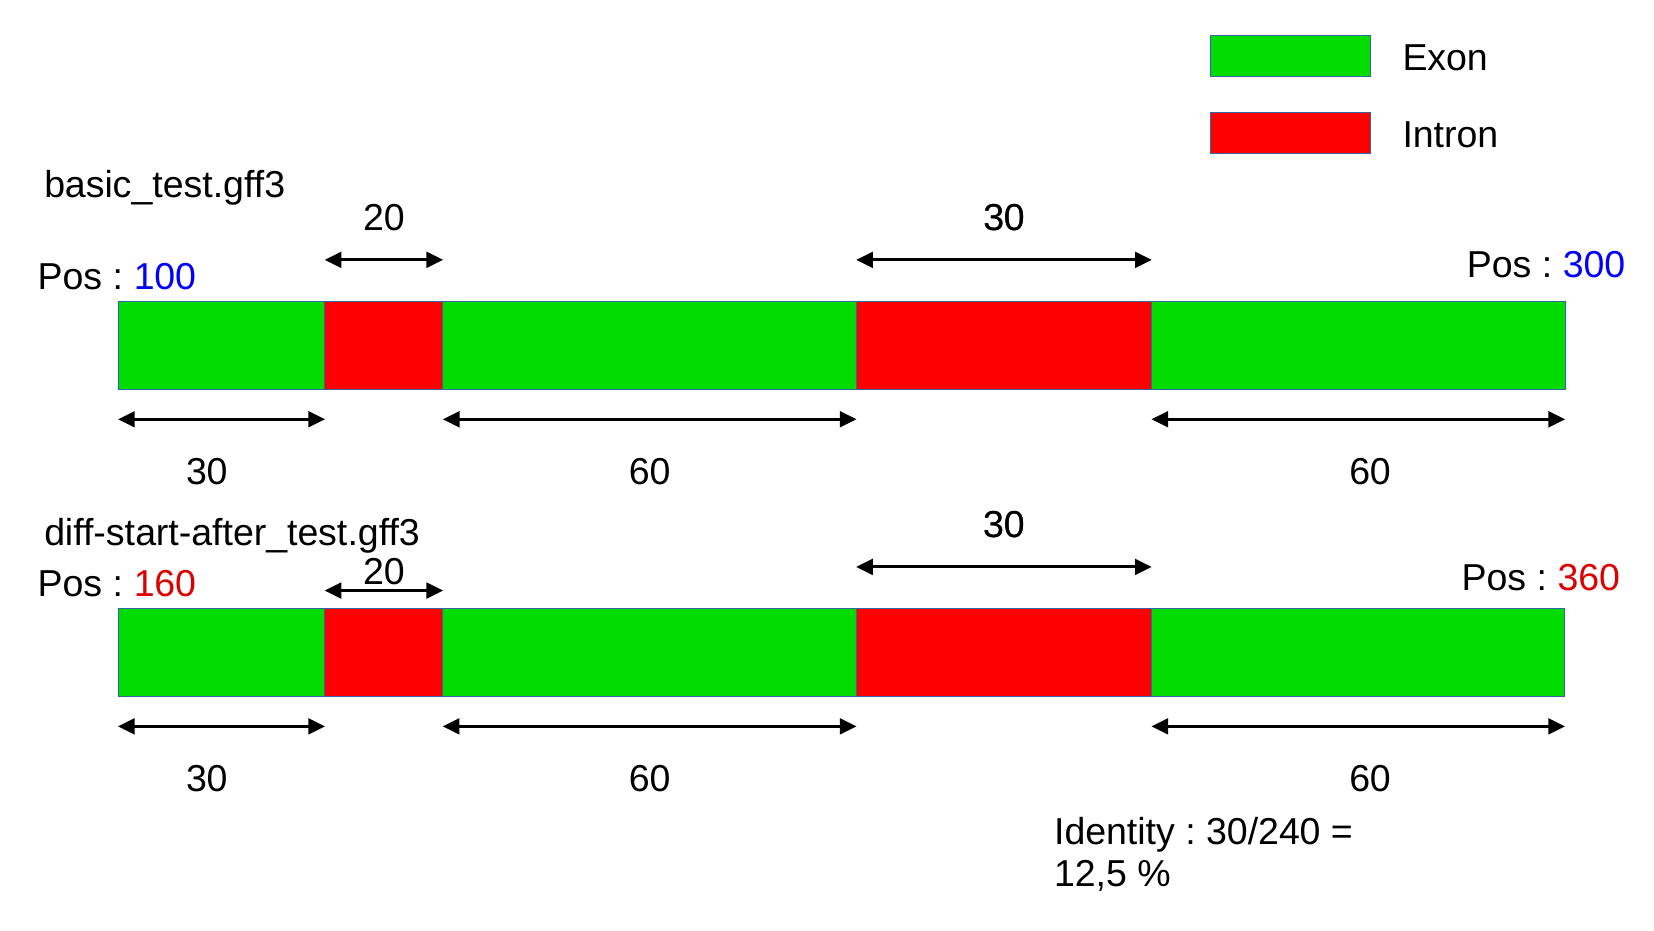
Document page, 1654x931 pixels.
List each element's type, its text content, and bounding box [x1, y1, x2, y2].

text_box [1210, 35, 1371, 77]
text_box 30 [118, 750, 296, 807]
text_box Exon [1387, 29, 1536, 87]
text_box Pos : 300 [1452, 235, 1640, 293]
text_box 30 [915, 496, 1093, 553]
text_box 60 [561, 442, 739, 500]
text_box Pos : 360 [1446, 548, 1654, 648]
text_box basic_test.gff3 [29, 155, 473, 213]
text_box 60 [561, 750, 739, 807]
text_box 60 [1281, 442, 1459, 500]
text_box Pos : 160 [22, 554, 211, 612]
text_box Intron [1387, 106, 1536, 164]
text_box [1210, 112, 1371, 154]
text_box [118, 301, 1566, 390]
text_box 60 [1281, 750, 1459, 807]
text_box [118, 608, 1565, 697]
text_box Pos : 100 [22, 247, 211, 305]
text_box 20 [295, 543, 473, 601]
text_box Identity : 30/240 = 12,5 % [1039, 803, 1394, 902]
text_box 30 [118, 442, 296, 500]
text_box 20 [295, 188, 473, 246]
text_box 30 [915, 188, 1093, 246]
text_box diff-start-after_test.gff3 [29, 504, 473, 562]
